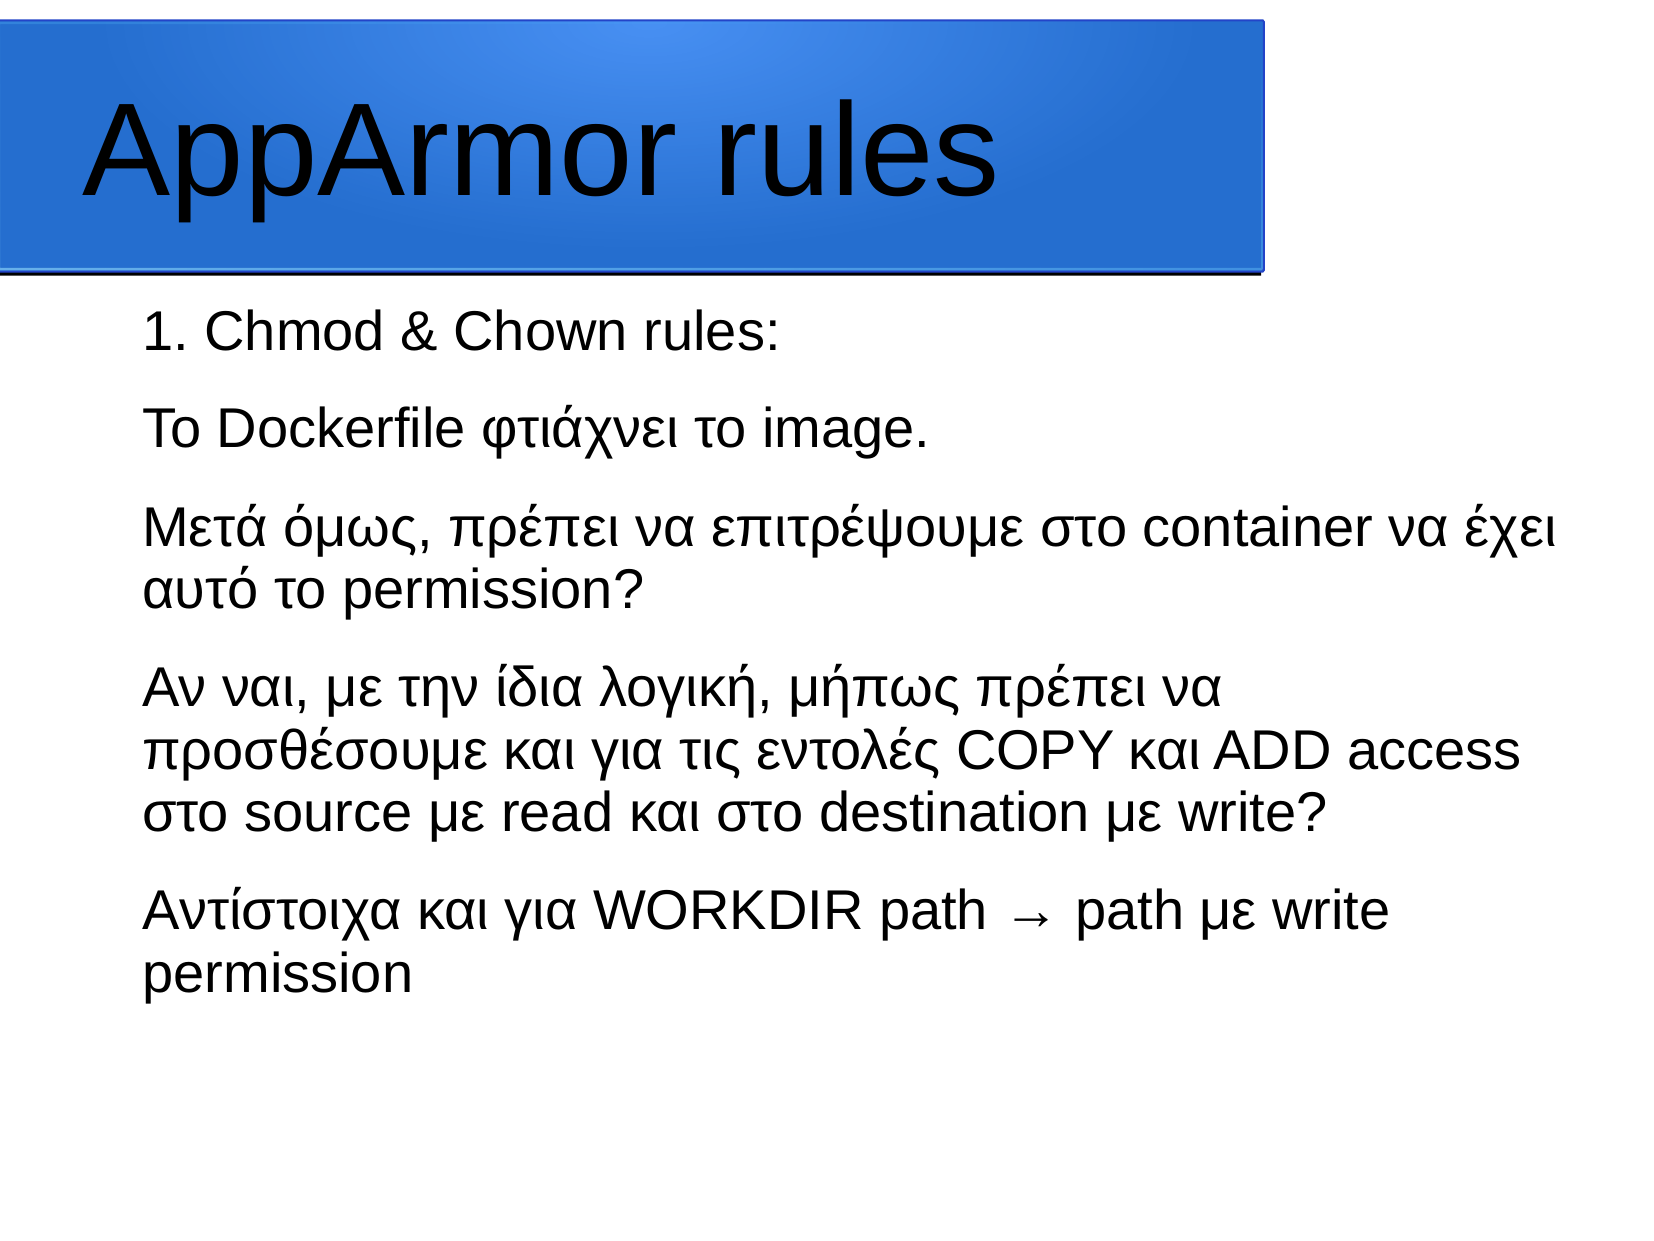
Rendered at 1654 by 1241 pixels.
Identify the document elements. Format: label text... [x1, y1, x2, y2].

title AppArmor rules [82, 47, 1235, 252]
list 1. Chmod & Chown rules: Το Dockerfile φτιάχνει το image. Μετά όμως, πρέπει να επιτρέψουμε στο container να έχει αυτό το permission? Αν ναι, με την ίδια λογική, μήπως πρέπει να προσθέσουμε και για τις εντολές COPY και ΑDD access στο source με read και στο destination με write? Aντίστοιχα και για WORKDIR path → path με write permission [82, 299, 1571, 1019]
